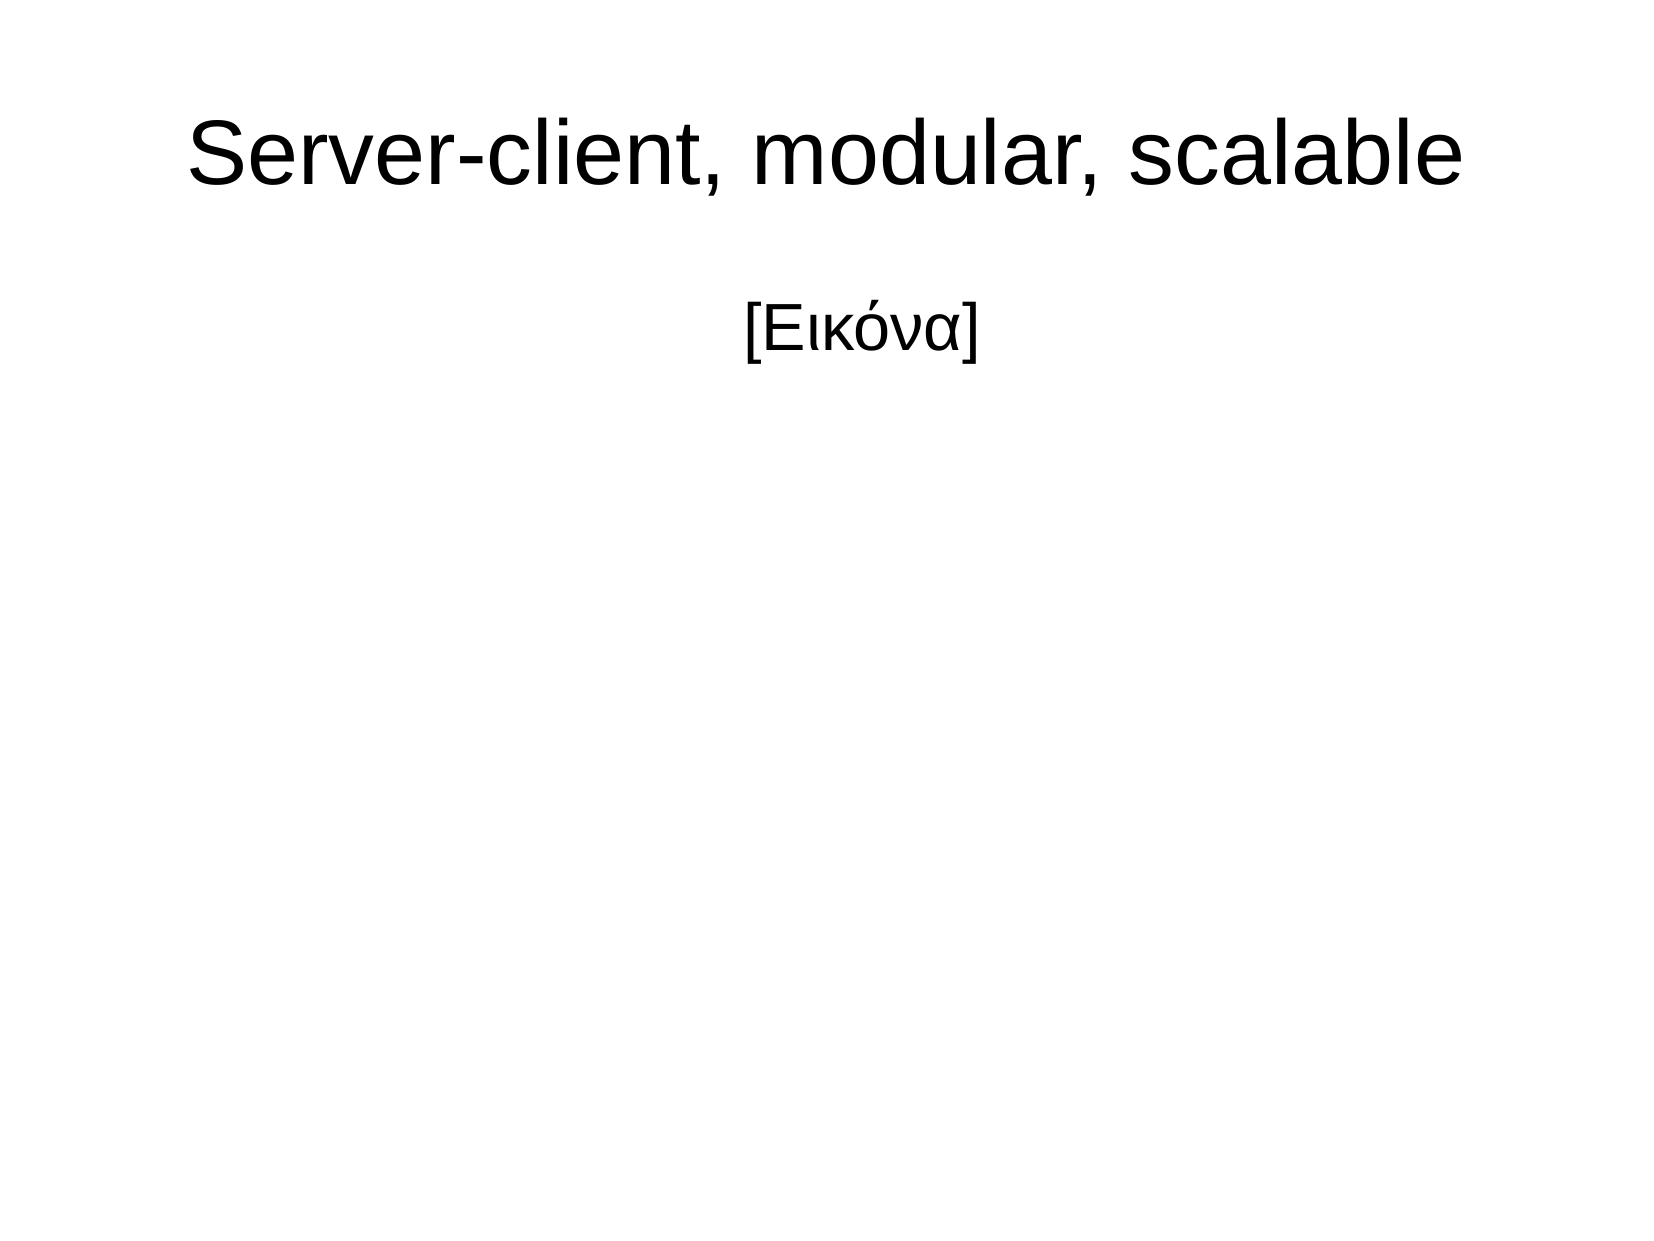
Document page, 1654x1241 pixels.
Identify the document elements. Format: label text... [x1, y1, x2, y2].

list [Εικόνα] [82, 290, 1571, 1010]
title Server-client, modular, scalable [82, 49, 1571, 257]
